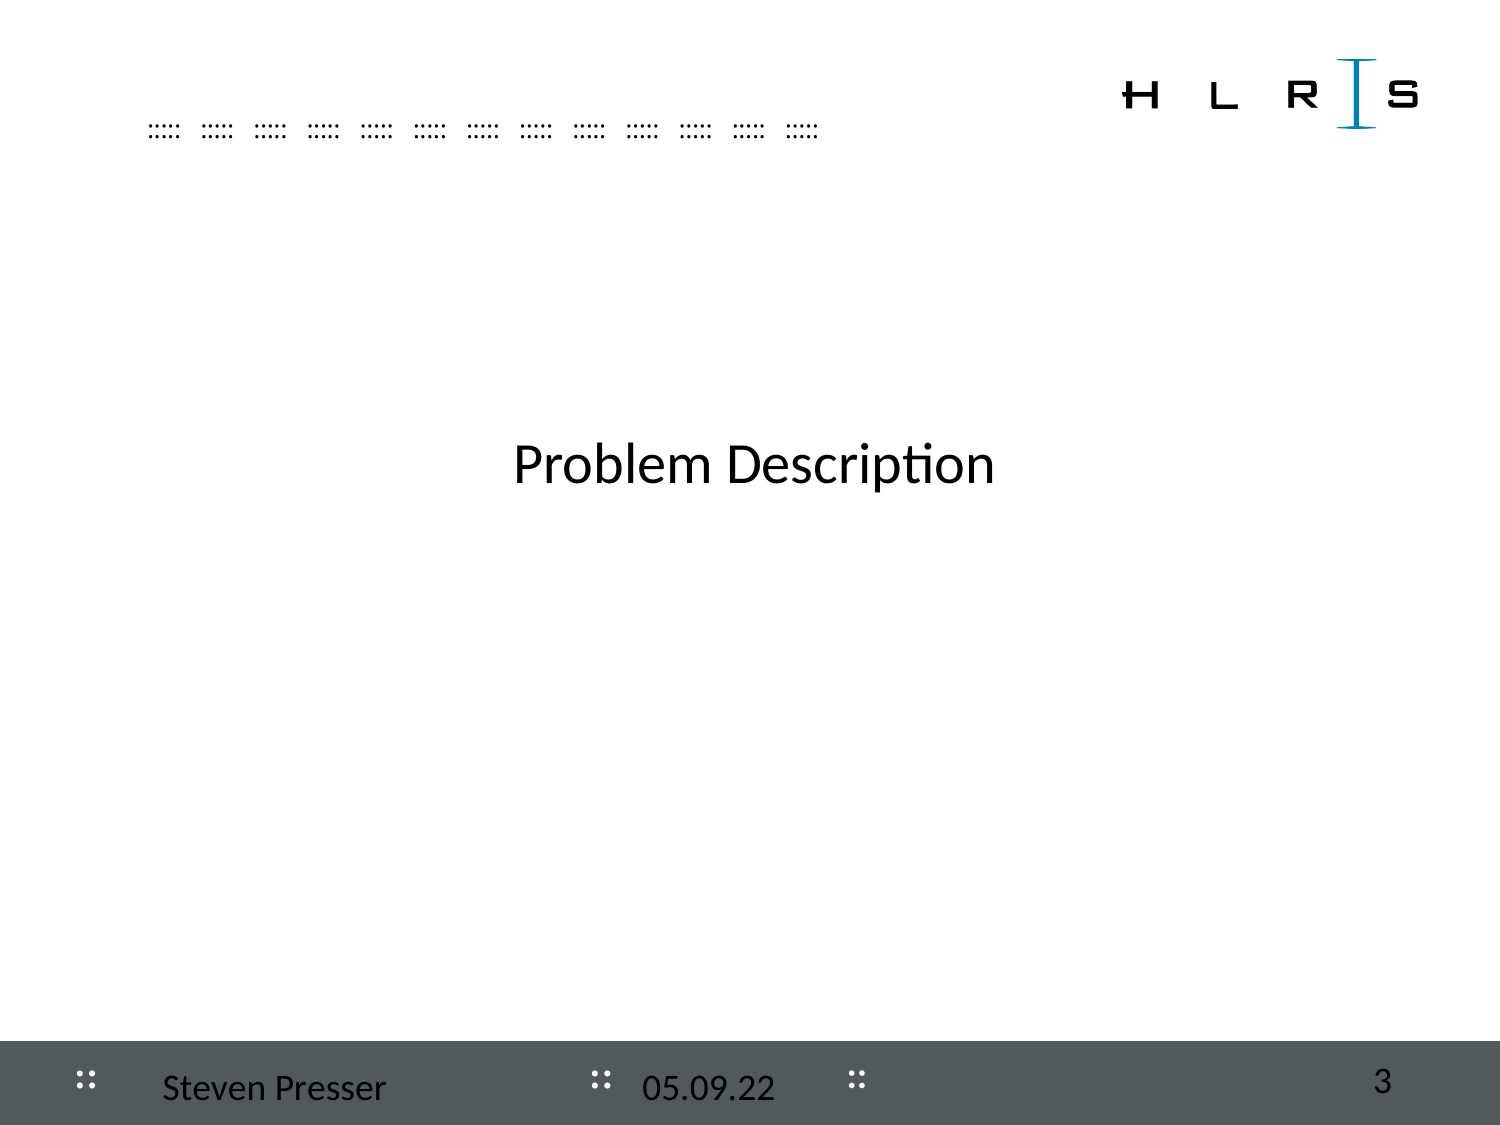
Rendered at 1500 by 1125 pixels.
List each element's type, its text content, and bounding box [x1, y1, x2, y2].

subtitle Problem Description [46, 108, 1464, 829]
picture [1360, 59, 1418, 108]
picture [1122, 59, 1353, 108]
